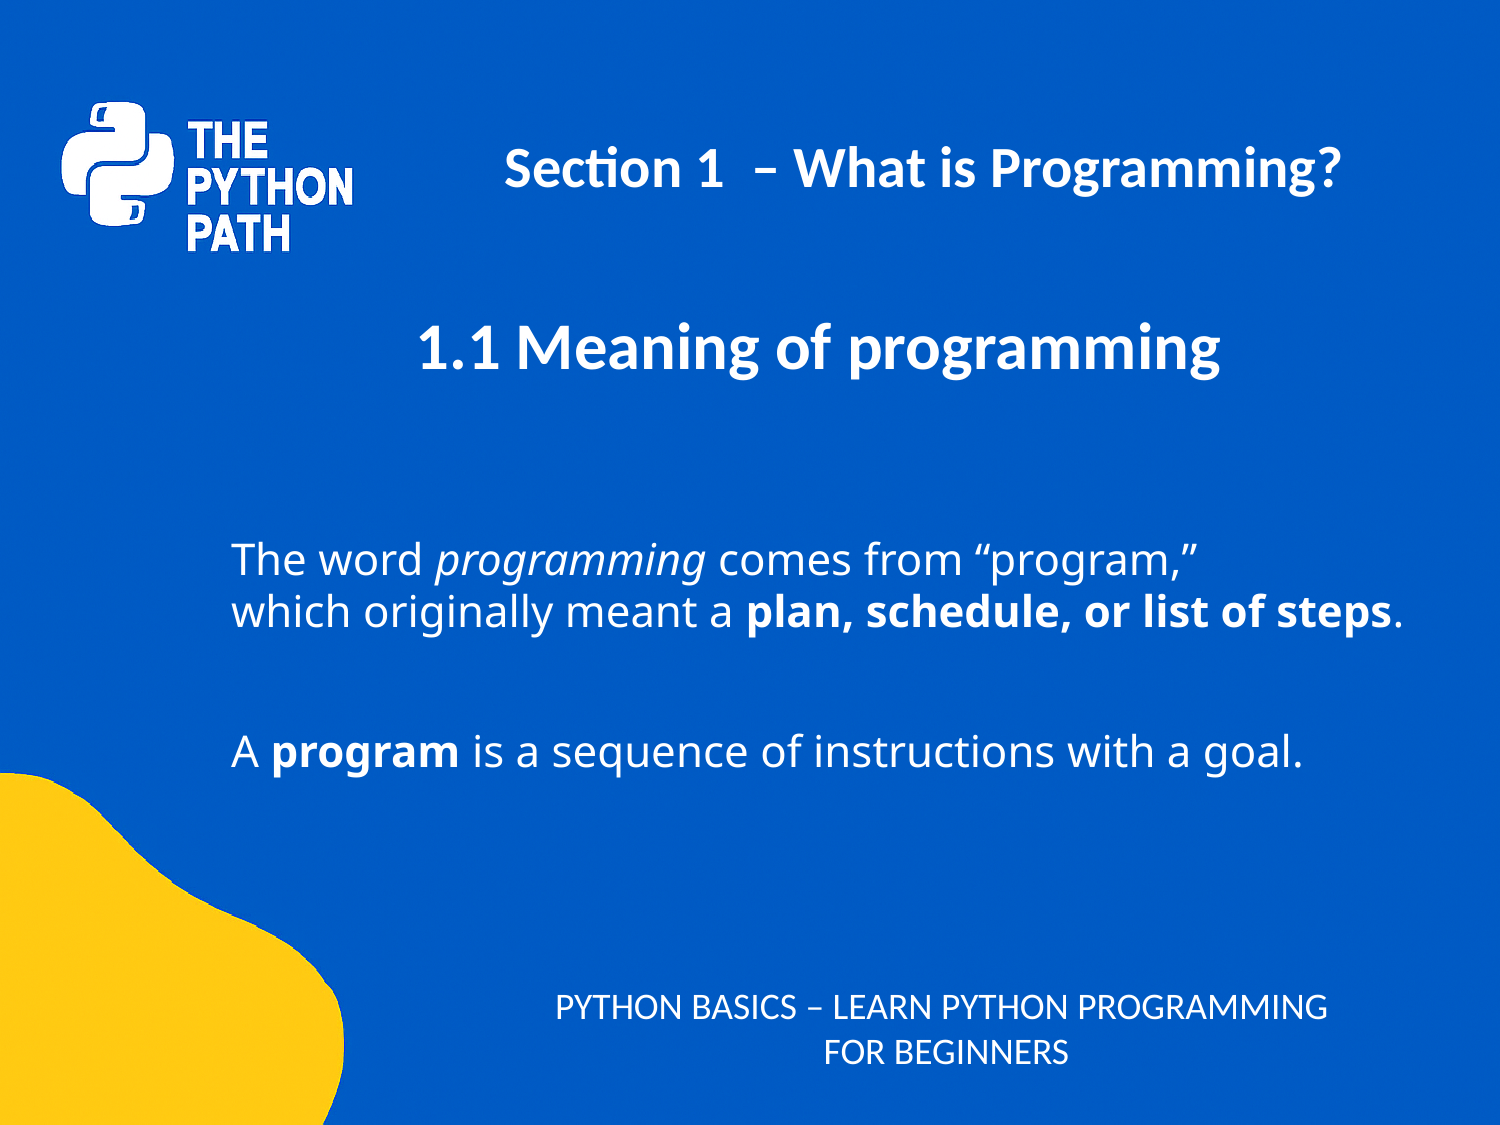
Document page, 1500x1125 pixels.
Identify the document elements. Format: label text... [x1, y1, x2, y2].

text_box The word programming comes from “program,” which originally meant a plan, schedule, or list of steps. A program is a sequence of instructions with a goal. [216, 523, 1420, 784]
picture [0, 0, 1500, 1125]
text_box PYTHON BASICS – LEARN PYTHON PROGRAMMING FOR BEGINNERS [540, 974, 1345, 1080]
text_box 1.1 Meaning of programming [400, 295, 1237, 390]
text_box Section 1 – What is Programming? [490, 121, 1359, 207]
